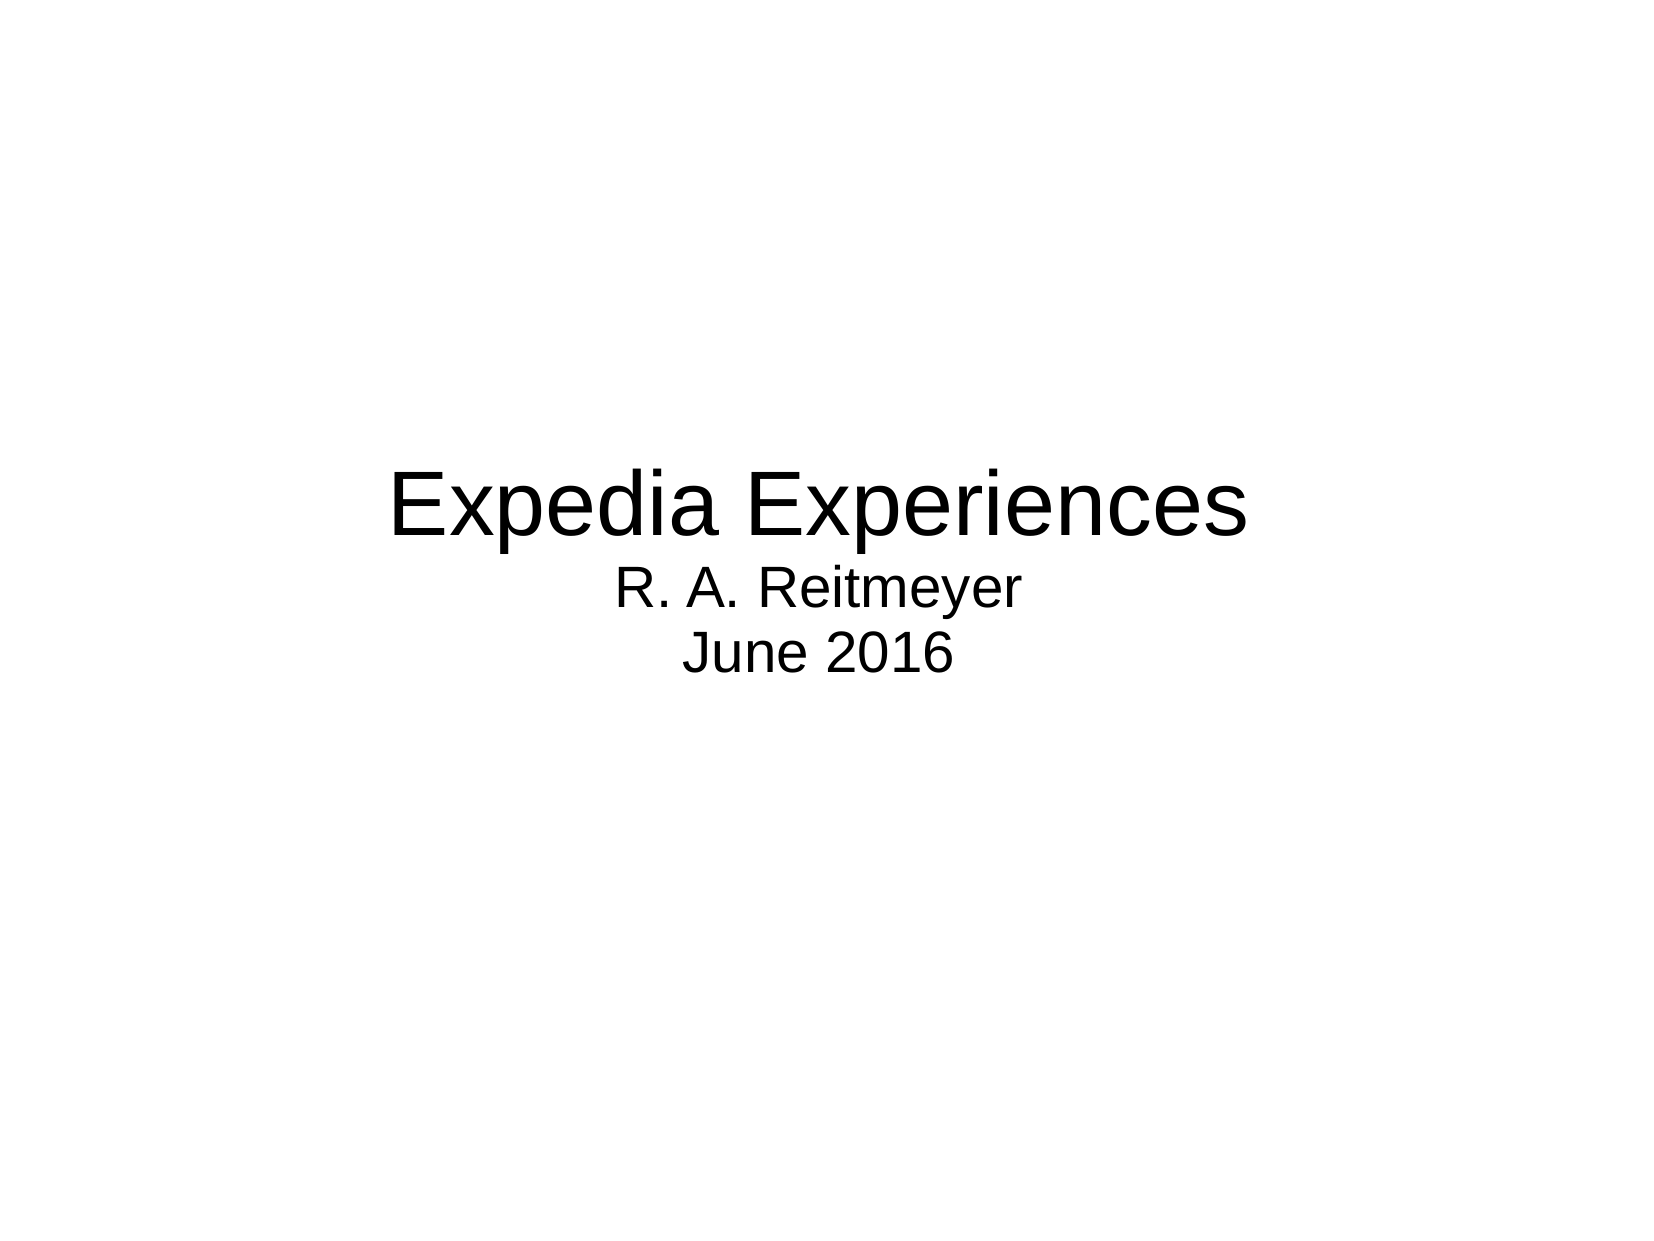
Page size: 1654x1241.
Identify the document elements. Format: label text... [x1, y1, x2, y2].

title Expedia Experiences R. A. Reitmeyer June 2016 [75, 451, 1564, 686]
